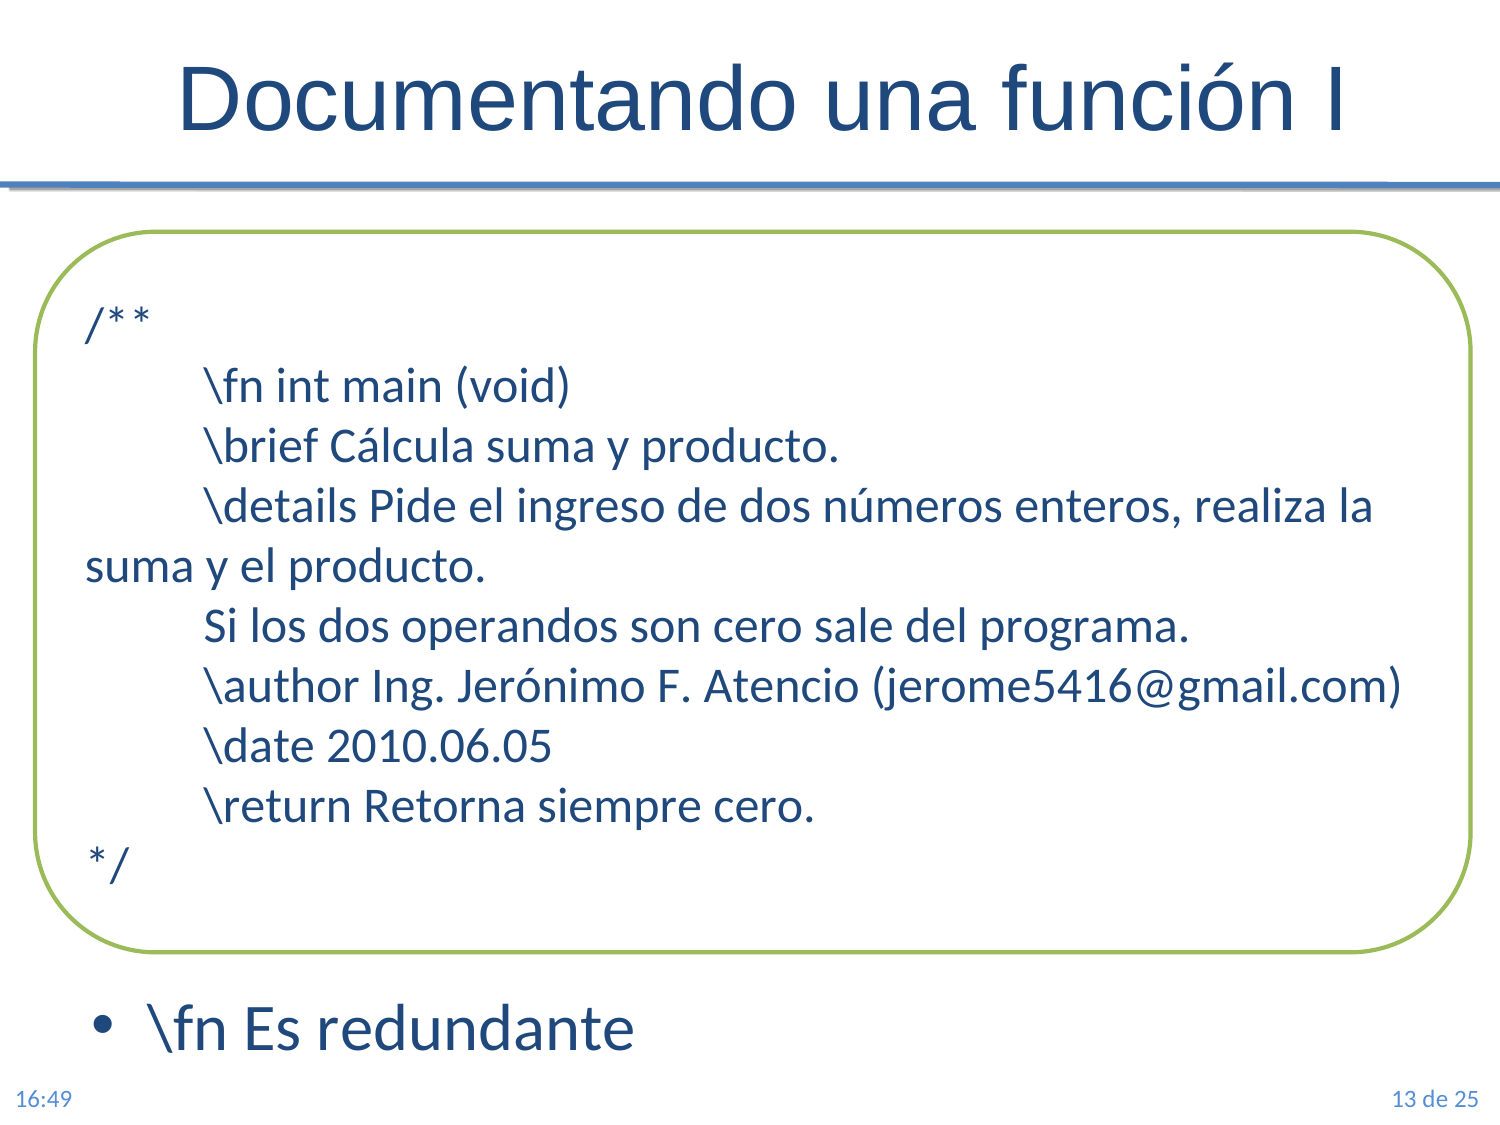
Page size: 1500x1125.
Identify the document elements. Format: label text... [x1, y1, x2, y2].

text_box /** \fn int main (void) \brief Cálcula suma y producto. \details Pide el ingreso de dos números enteros, realiza la suma y el producto. Si los dos operandos son cero sale del programa. \author Ing. Jerónimo F. Atencio (jerome5416@gmail.com) \date 2010.06.05 \return Retorna siempre cero. */ [35, 231, 1471, 953]
text_box <number> de 25 [1352, 1070, 1500, 1125]
text_box \fn Es redundante [76, 976, 1427, 1053]
text_box 16:49 [0, 1070, 124, 1125]
text_box Documentando una función I [88, 0, 1439, 181]
